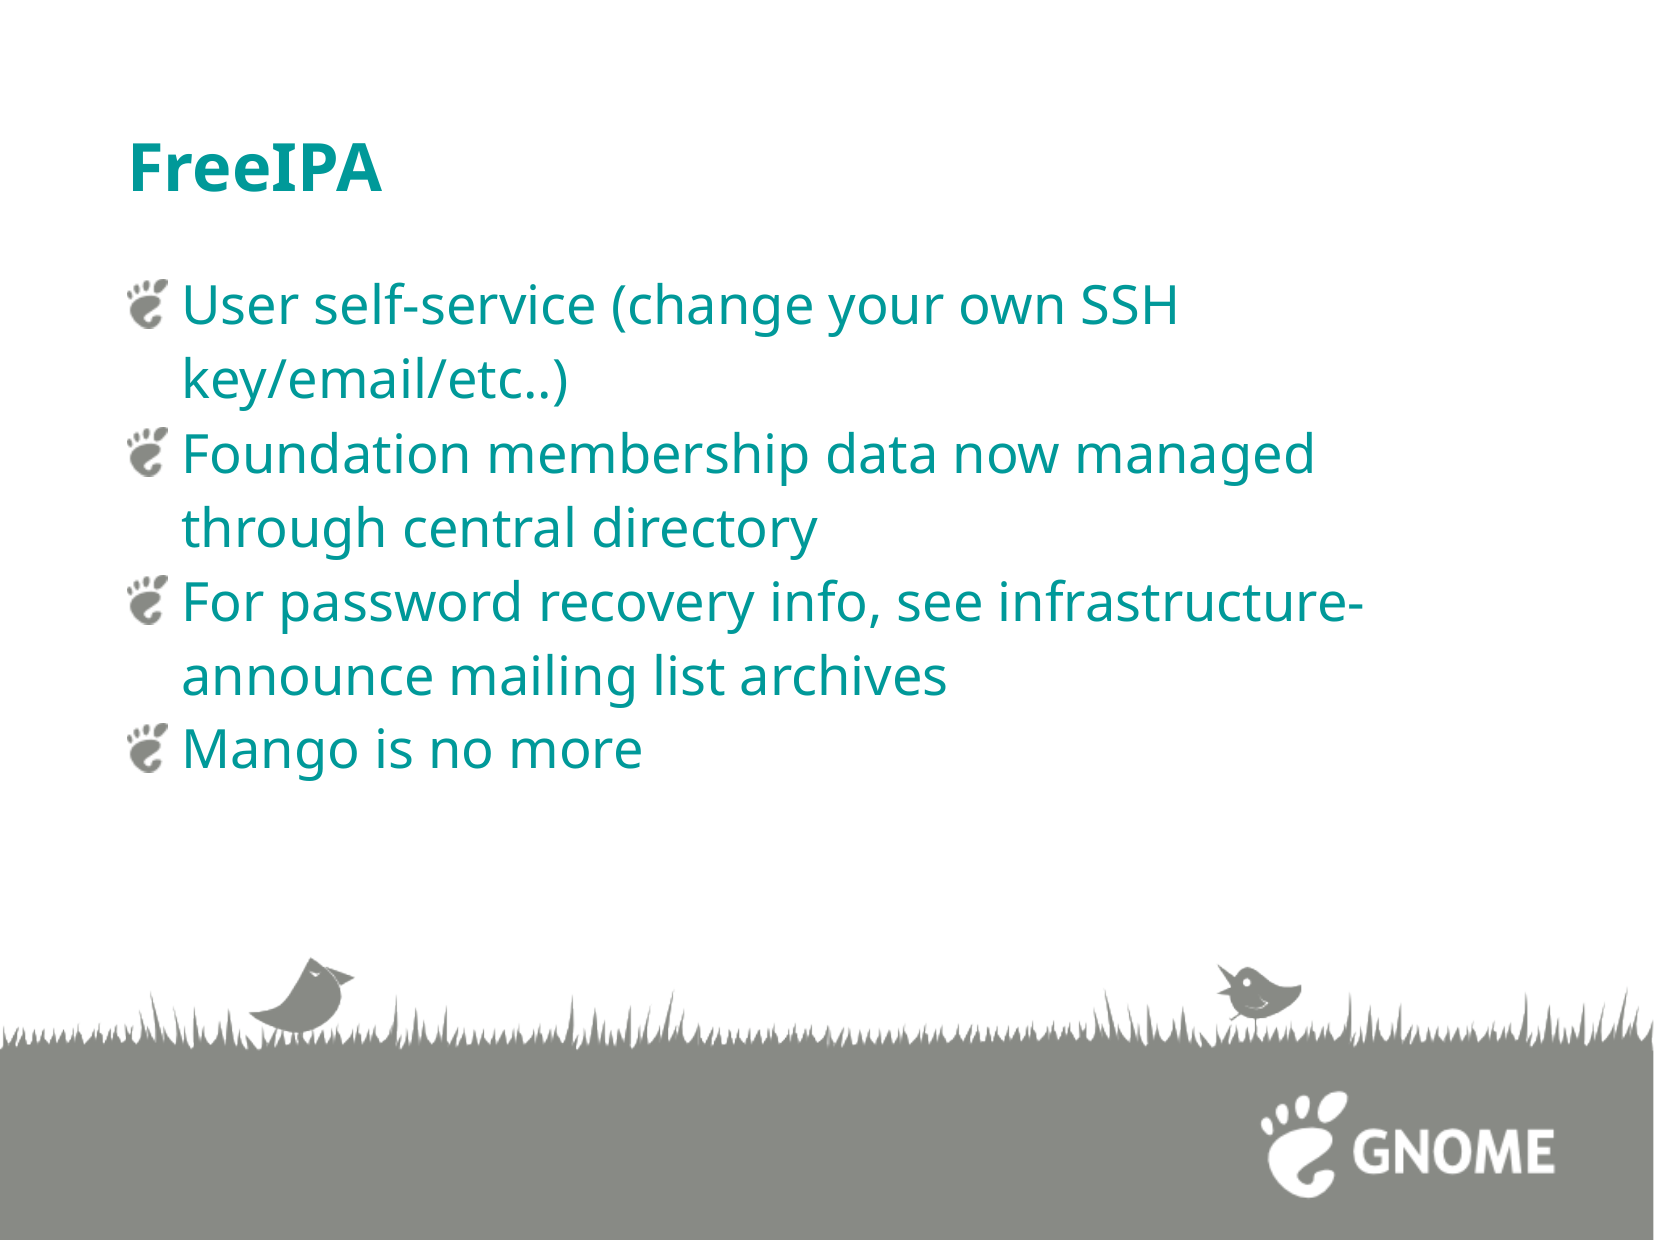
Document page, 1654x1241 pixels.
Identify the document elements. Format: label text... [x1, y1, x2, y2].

text_box FreeIPA [112, 112, 1276, 259]
picture [0, 0, 1654, 1241]
text_box User self-service (change your own SSH key/email/etc..) Foundation membership data now managed through central directory For password recovery info, see infrastructure- announce mailing list archives Mango is no more [112, 259, 1426, 788]
